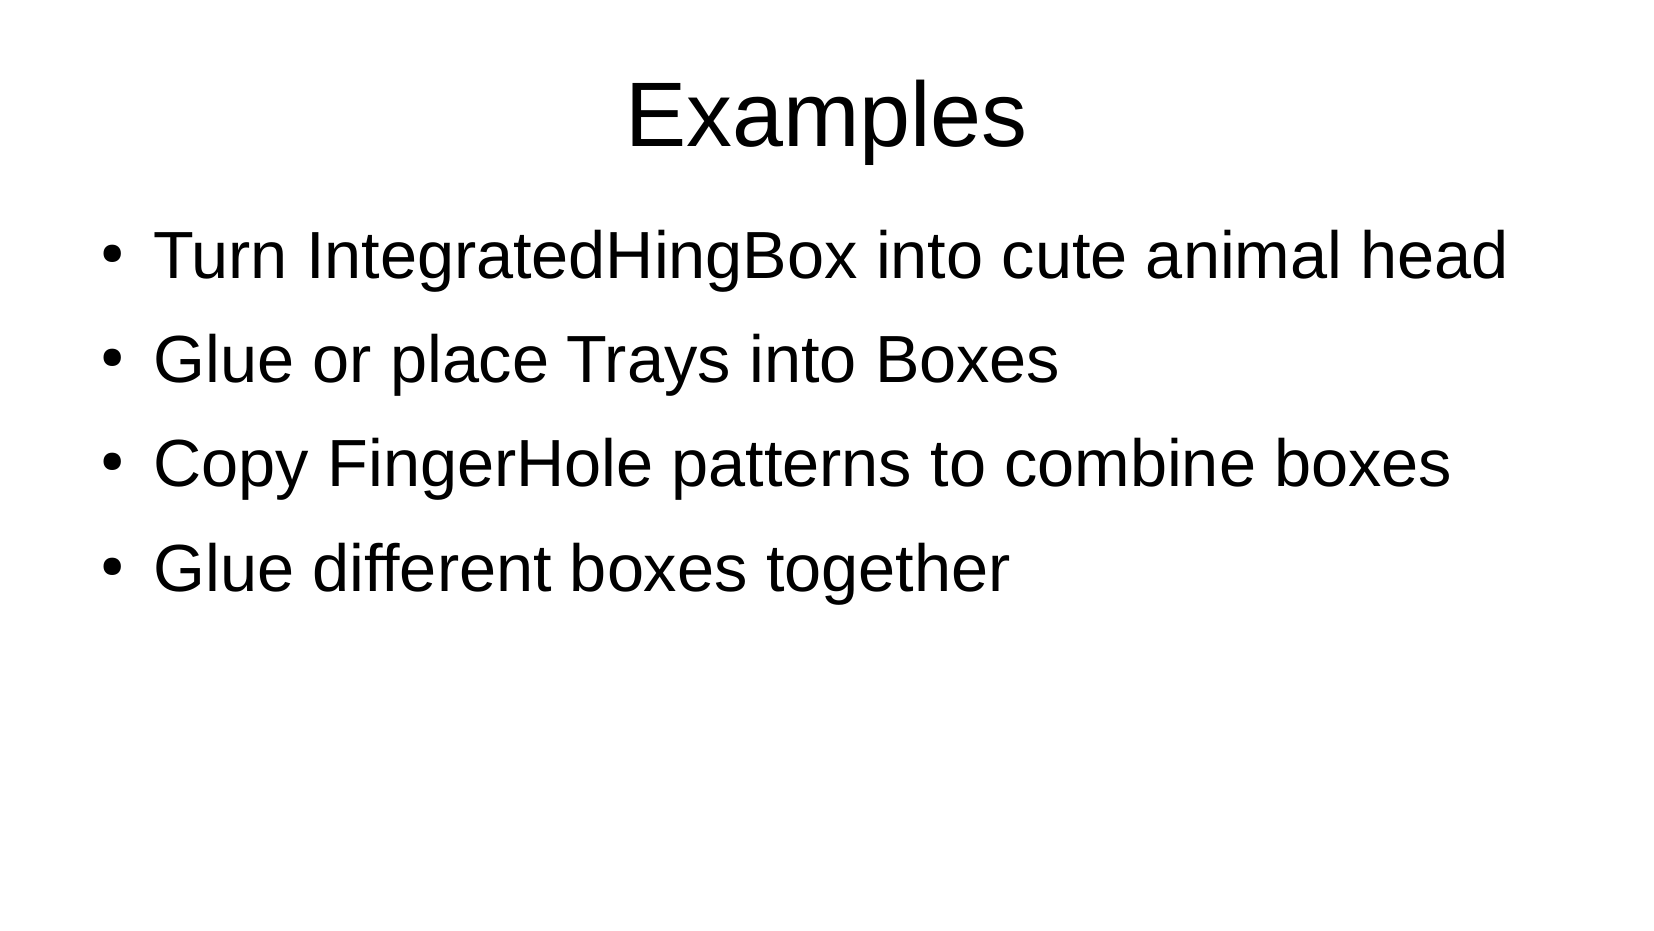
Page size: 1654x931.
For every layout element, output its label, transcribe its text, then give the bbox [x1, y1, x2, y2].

list Turn IntegratedHingBox into cute animal head Glue or place Trays into Boxes Copy FingerHole patterns to combine boxes Glue different boxes together [82, 217, 1571, 758]
title Examples [82, 37, 1571, 193]
